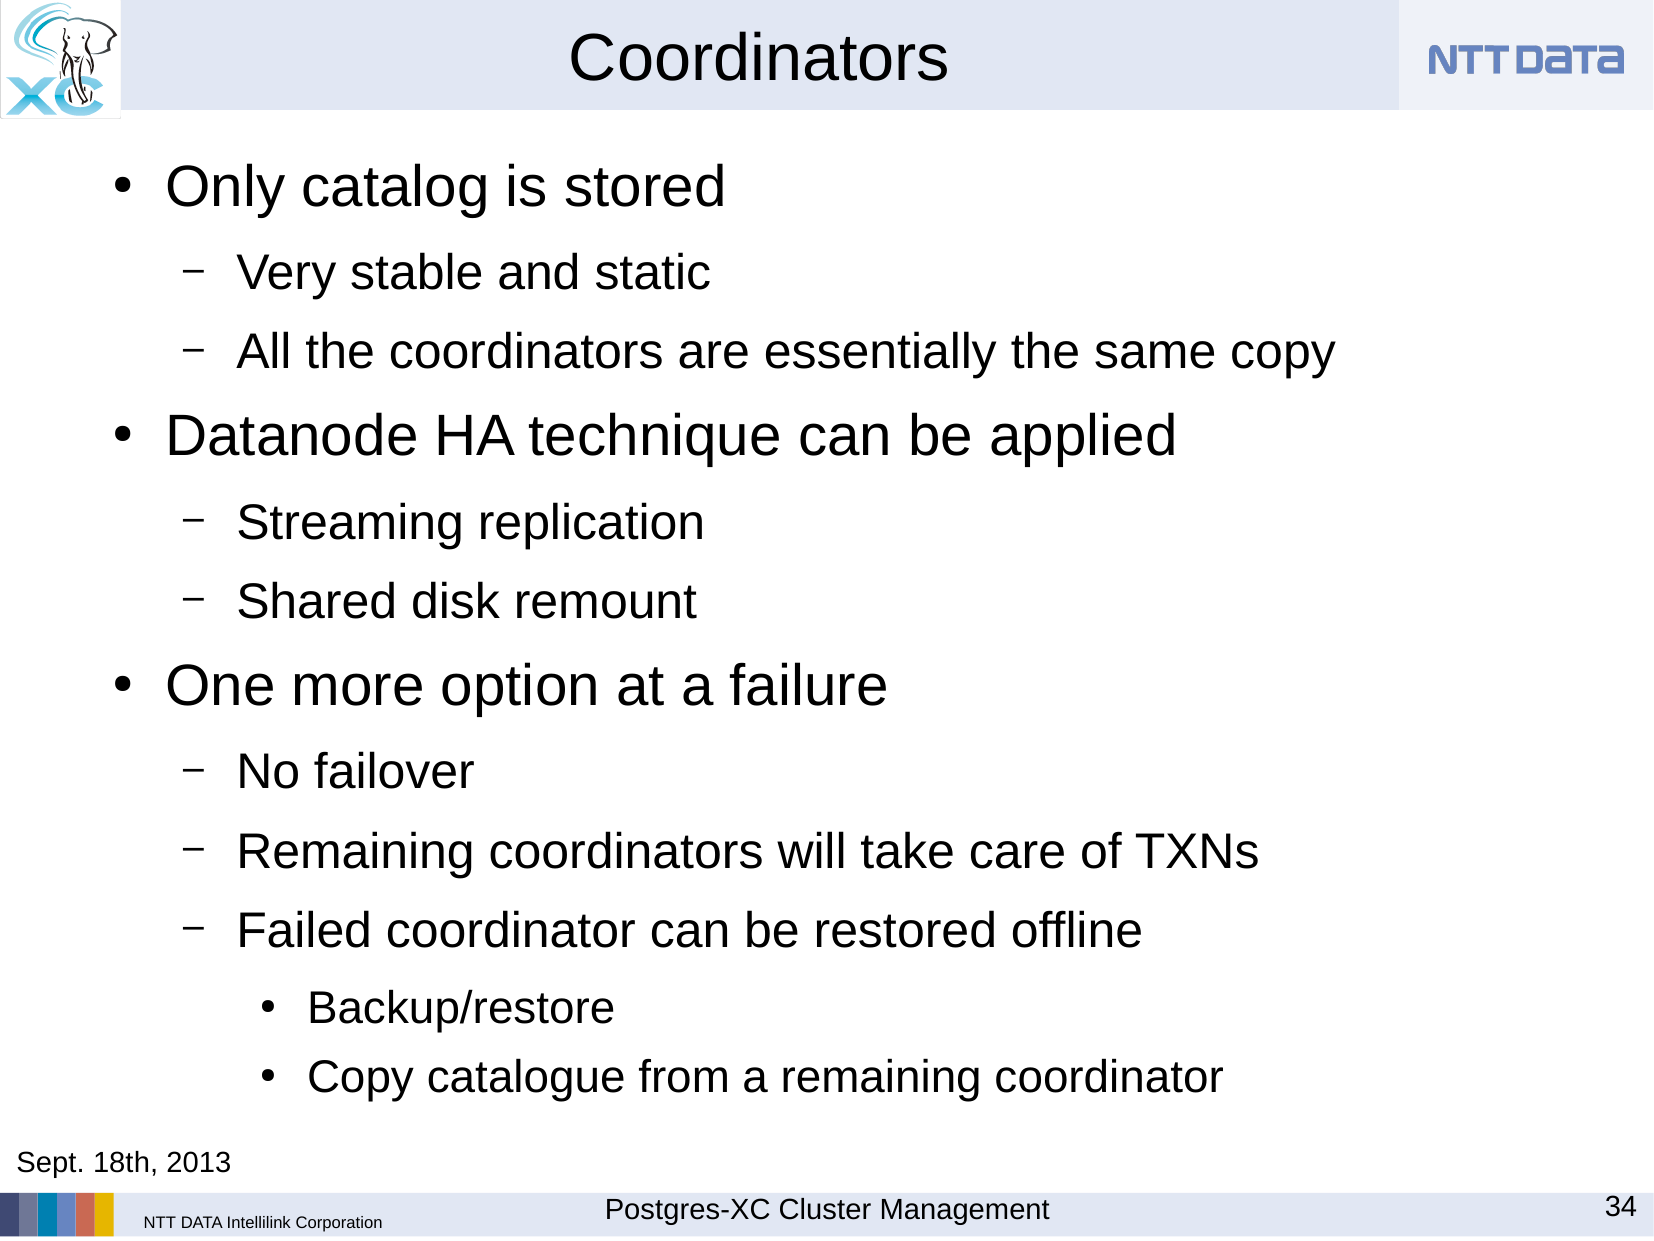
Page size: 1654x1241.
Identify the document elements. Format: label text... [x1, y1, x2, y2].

title Coordinators [120, 3, 1399, 110]
list Only catalog is stored Very stable and static All the coordinators are essentially the same copy Datanode HA technique can be applied Streaming replication Shared disk remount One more option at a failure No failover Remaining coordinators will take care of TXNs Failed coordinator can be restored offline Backup/restore Copy catalogue from a remaining coordinator [94, 153, 1583, 1134]
picture [1429, 45, 1624, 74]
picture [0, 0, 121, 119]
